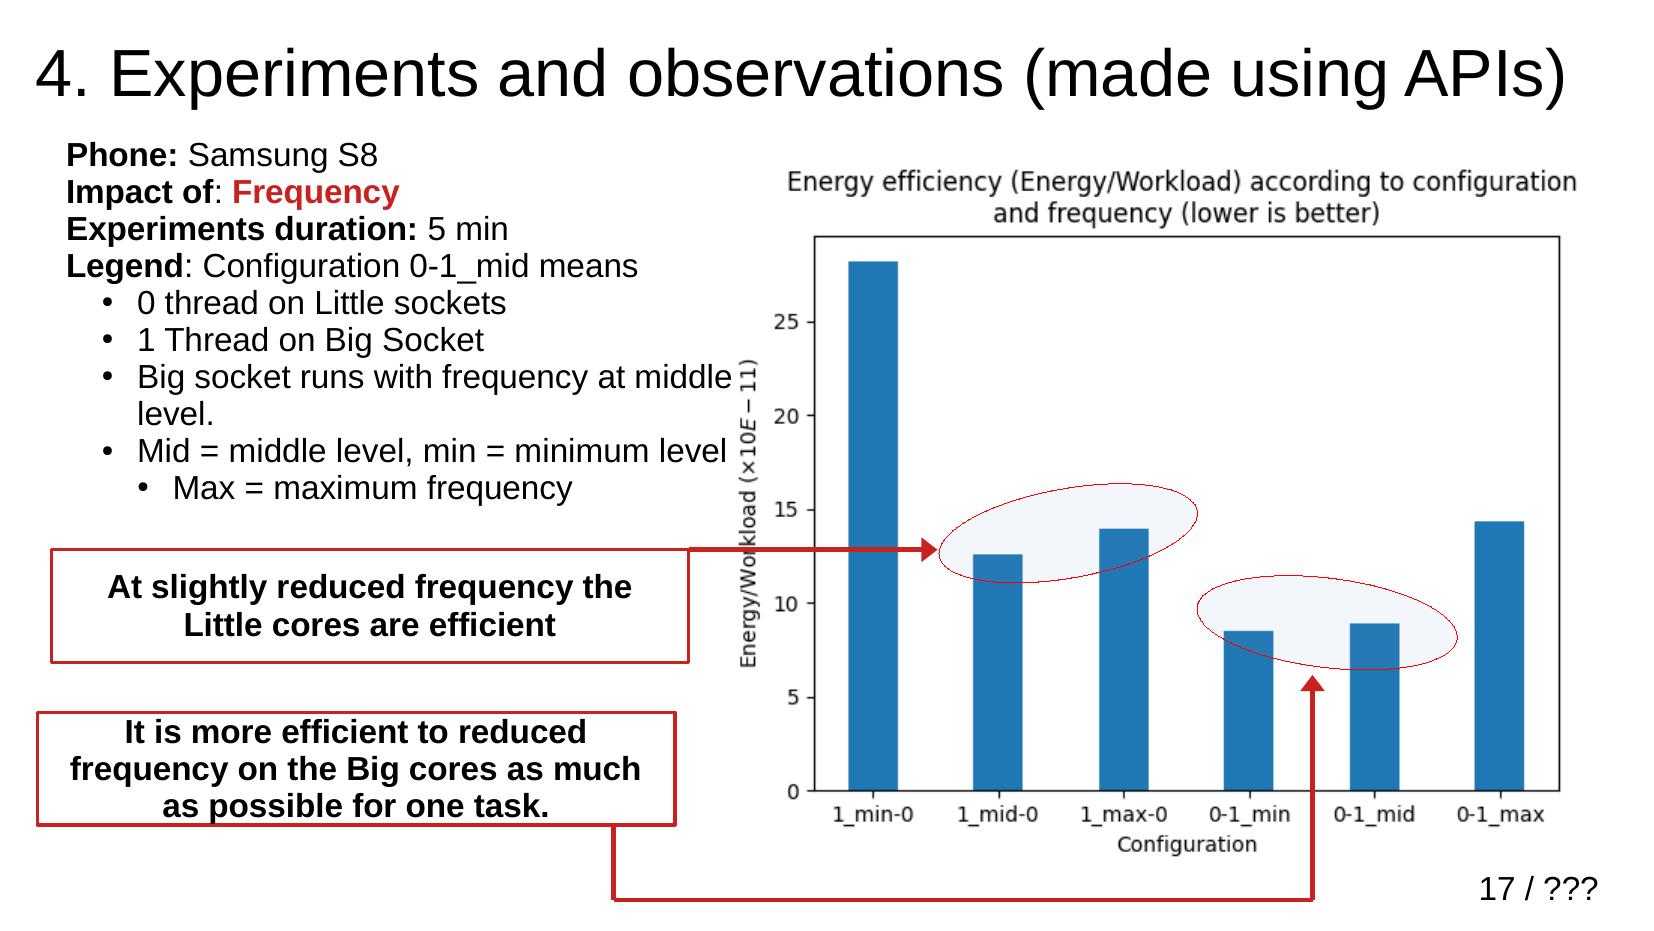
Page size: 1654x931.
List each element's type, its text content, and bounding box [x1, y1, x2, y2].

text_box [1197, 575, 1458, 670]
text_box Phone: Samsung S8 Impact of: Frequency Experiments duration: 5 min Legend: Configuration 0-1_mid means 0 thread on Little sockets 1 Thread on Big Socket Big socket runs with frequency at middle level. Mid = middle level, min = minimum level Max = maximum frequency [51, 148, 764, 515]
text_box At slightly reduced frequency the Little cores are efficient [51, 549, 689, 663]
text_box [938, 483, 1198, 583]
title 4. Experiments and observations (made using APIs) [35, 0, 1629, 148]
text_box 17 / ??? [1463, 862, 1652, 931]
picture [694, 149, 1654, 870]
text_box It is more efficient to reduced frequency on the Big cores as much as possible for one task. [37, 712, 675, 825]
